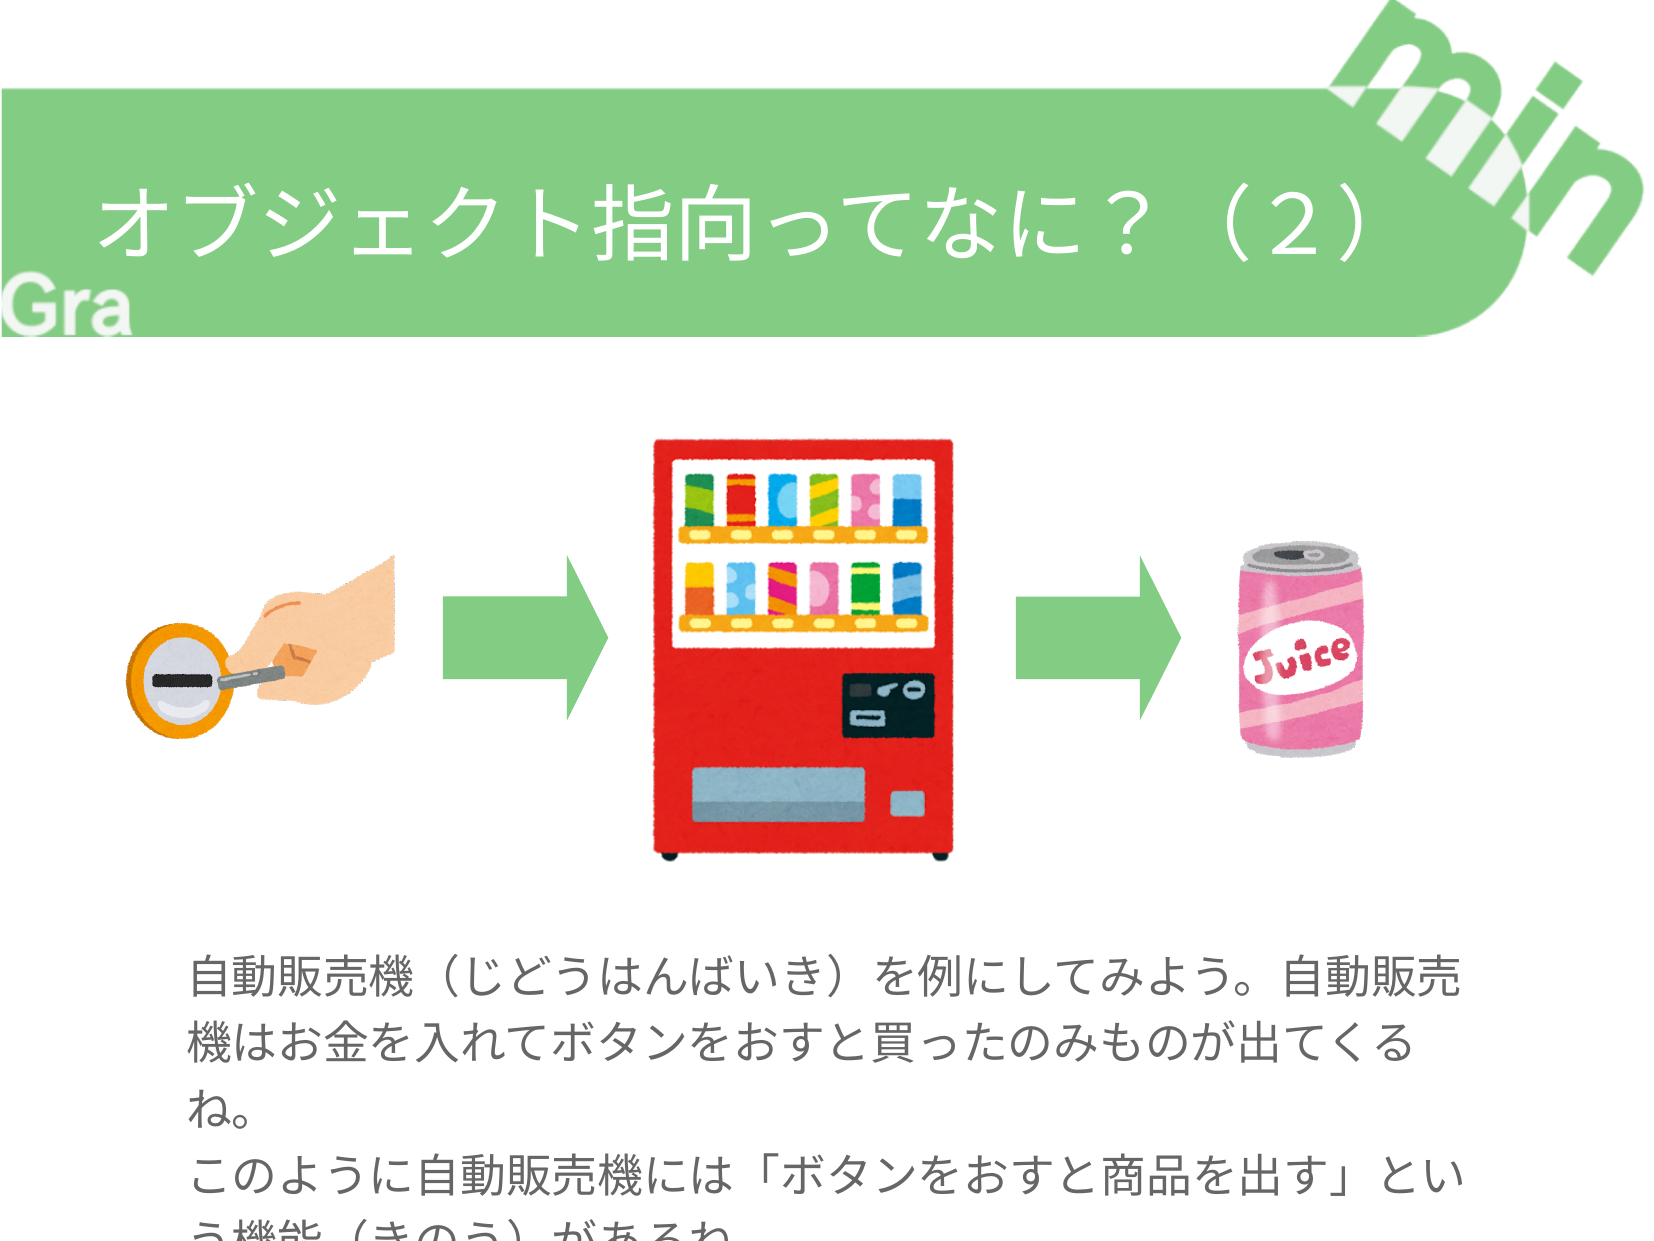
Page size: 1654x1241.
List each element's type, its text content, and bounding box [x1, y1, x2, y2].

picture [1204, 525, 1401, 774]
picture [639, 425, 969, 875]
picture [118, 535, 402, 765]
text_box [1015, 555, 1182, 721]
title オブジェクト指向ってなに？（２） [11, 147, 1501, 290]
text_box [442, 555, 609, 721]
picture [1, 0, 1654, 337]
text_box 自動販売機（じどうはんばいき）を例にしてみよう。自動販売機はお金を入れてボタンをおすと買ったのみものが出てくるね。 このように自動販売機には「ボタンをおすと商品を出す」という機能（きのう）があるね。 [171, 933, 1483, 1223]
